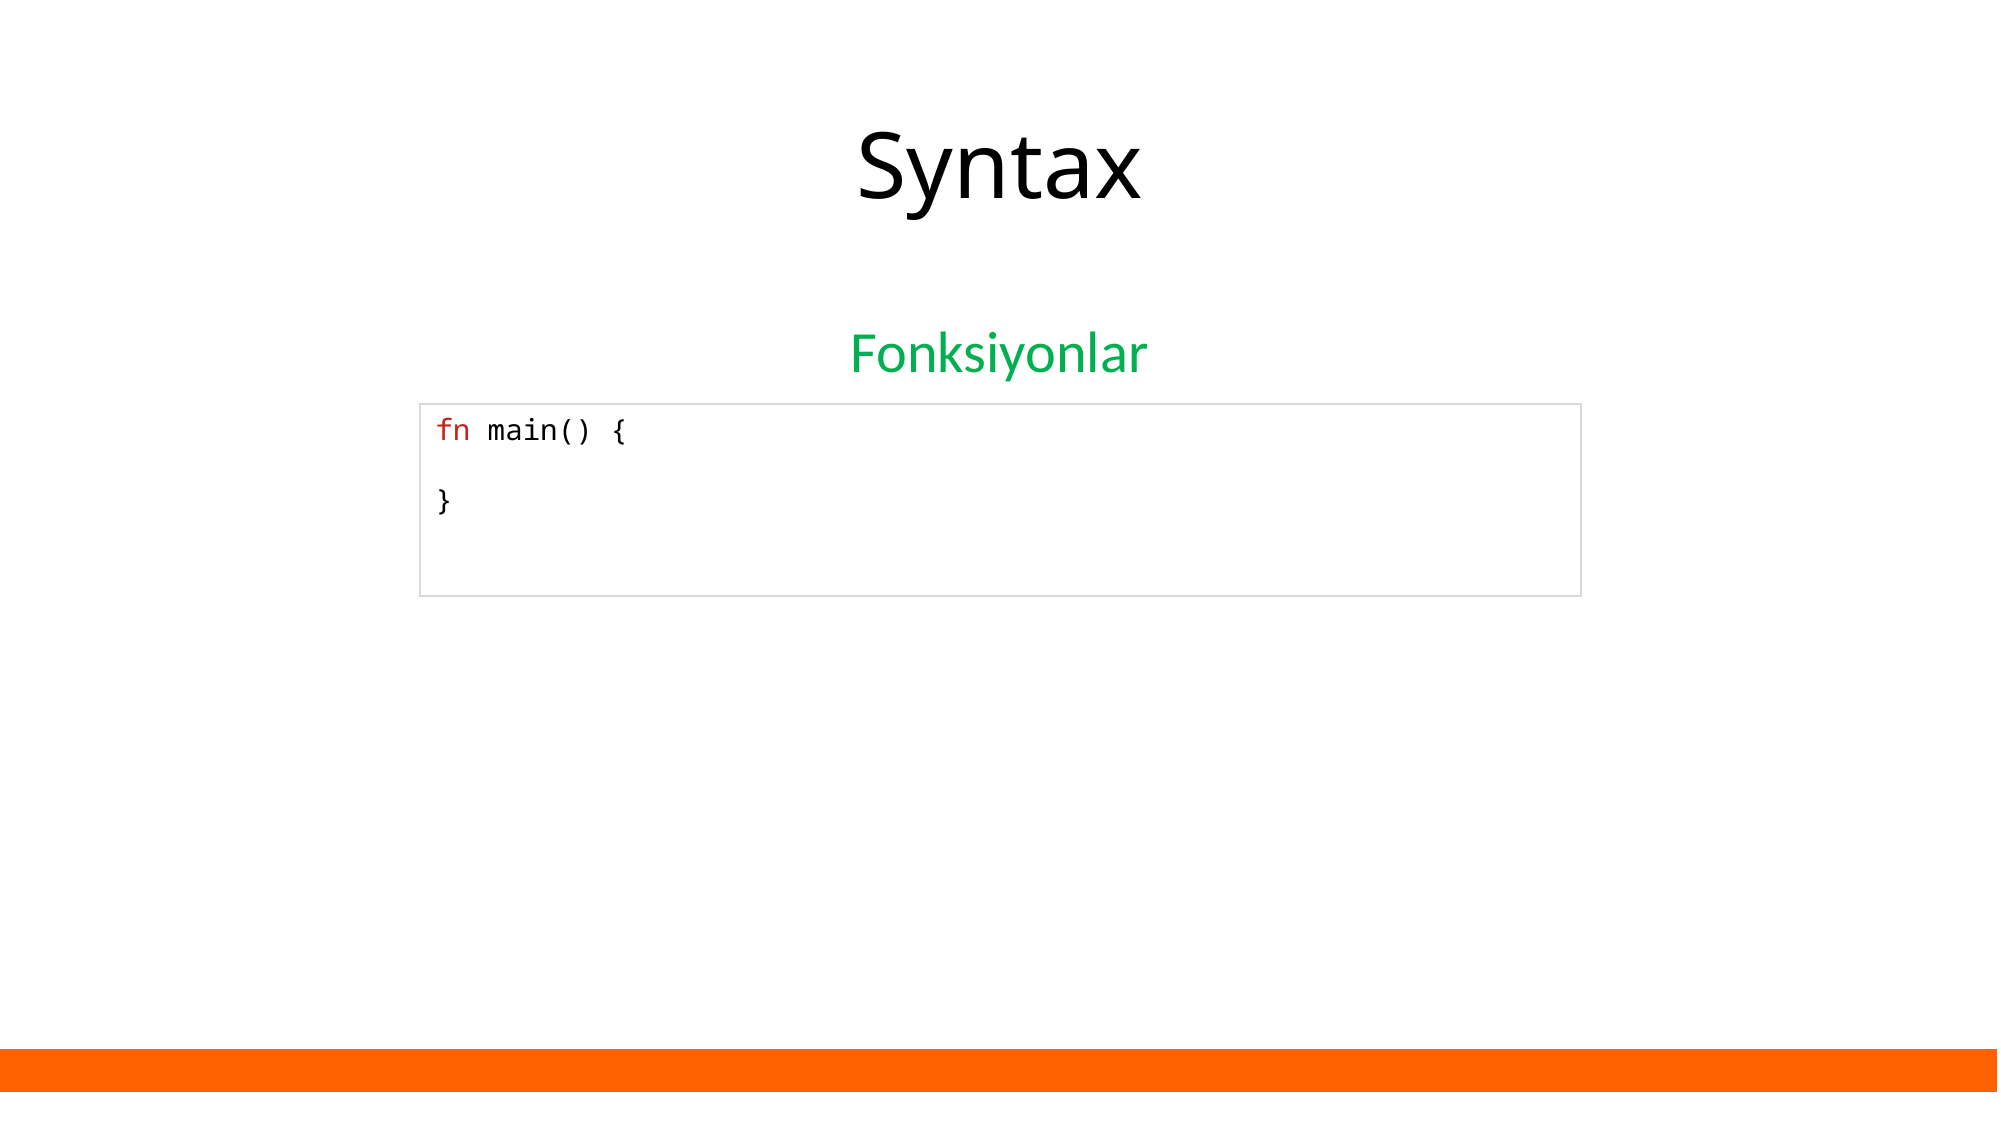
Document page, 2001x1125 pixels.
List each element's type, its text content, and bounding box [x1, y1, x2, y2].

title Syntax [137, 59, 1863, 278]
text_box fn main() { } [420, 404, 1581, 596]
list Fonksiyonlar [420, 314, 1579, 403]
text_box [0, 1049, 1997, 1092]
